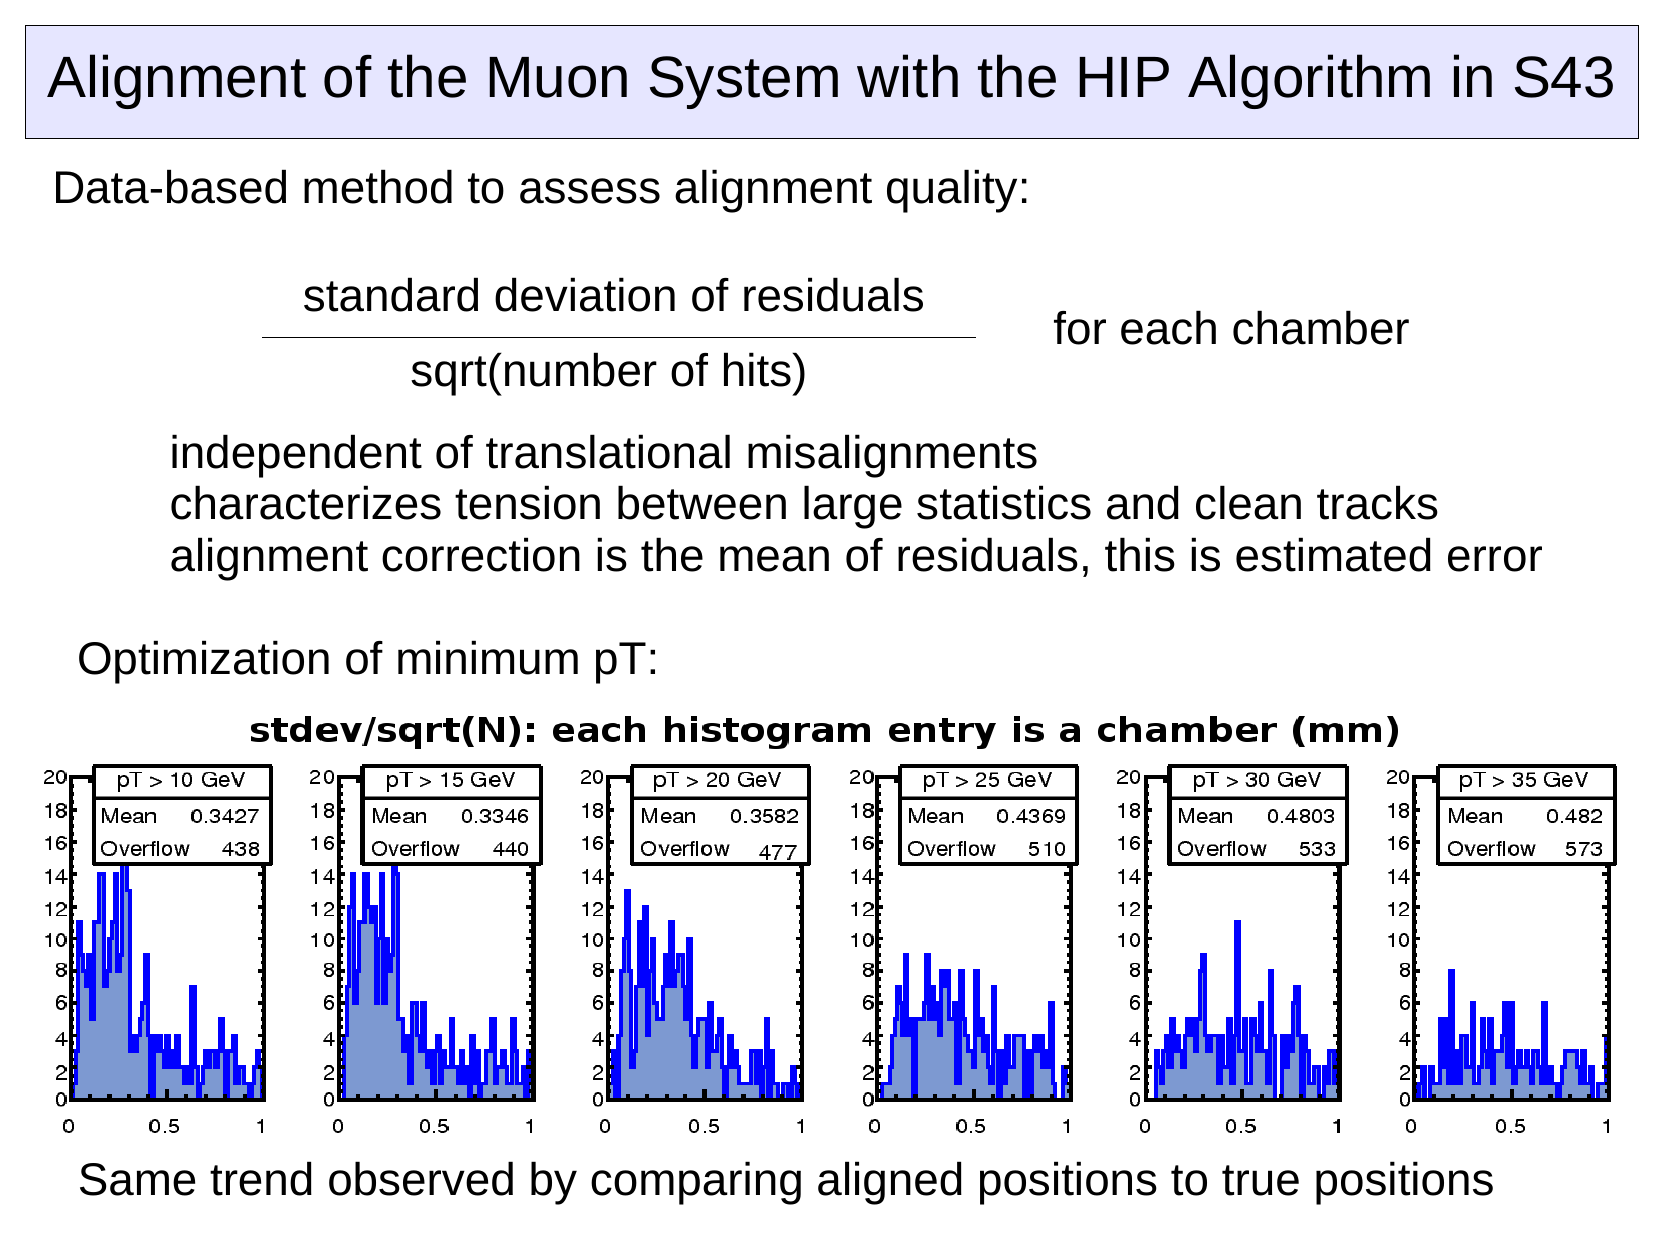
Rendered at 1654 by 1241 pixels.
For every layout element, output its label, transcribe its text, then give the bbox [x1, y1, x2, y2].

text_box Alignment of the Muon System with the HIP Algorithm in S43 [32, 37, 1633, 125]
text_box Optimization of minimum pT: [62, 625, 676, 698]
text_box for each chamber [1038, 295, 1426, 368]
text_box Same trend observed by comparing aligned positions to true positions [63, 1146, 1511, 1219]
text_box [25, 25, 1639, 139]
text_box Data-based method to assess alignment quality: [37, 154, 1047, 227]
text_box sqrt(number of hits) [395, 338, 823, 410]
text_box independent of translational misalignments characterizes tension between large statistics and clean tracks alignment correction is the mean of residuals, this is estimated error [142, 419, 1576, 606]
text_box standard deviation of residuals [288, 262, 941, 335]
picture [24, 701, 1637, 1154]
